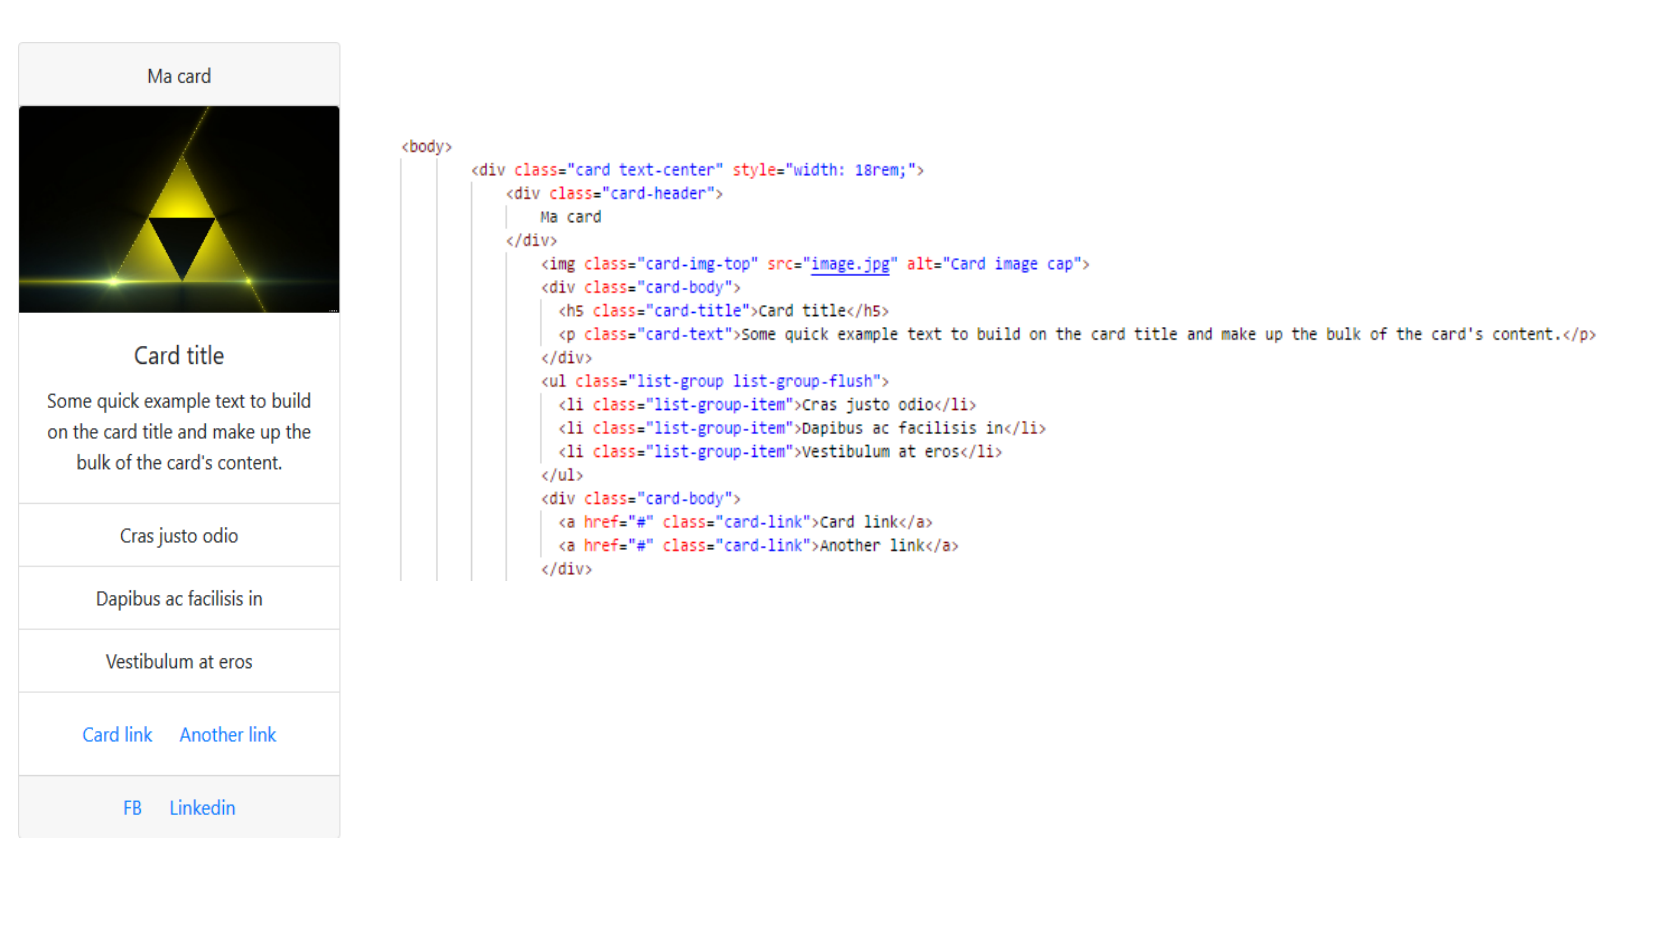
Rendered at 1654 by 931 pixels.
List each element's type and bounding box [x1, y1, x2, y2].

picture [396, 132, 1606, 581]
picture [18, 42, 345, 838]
